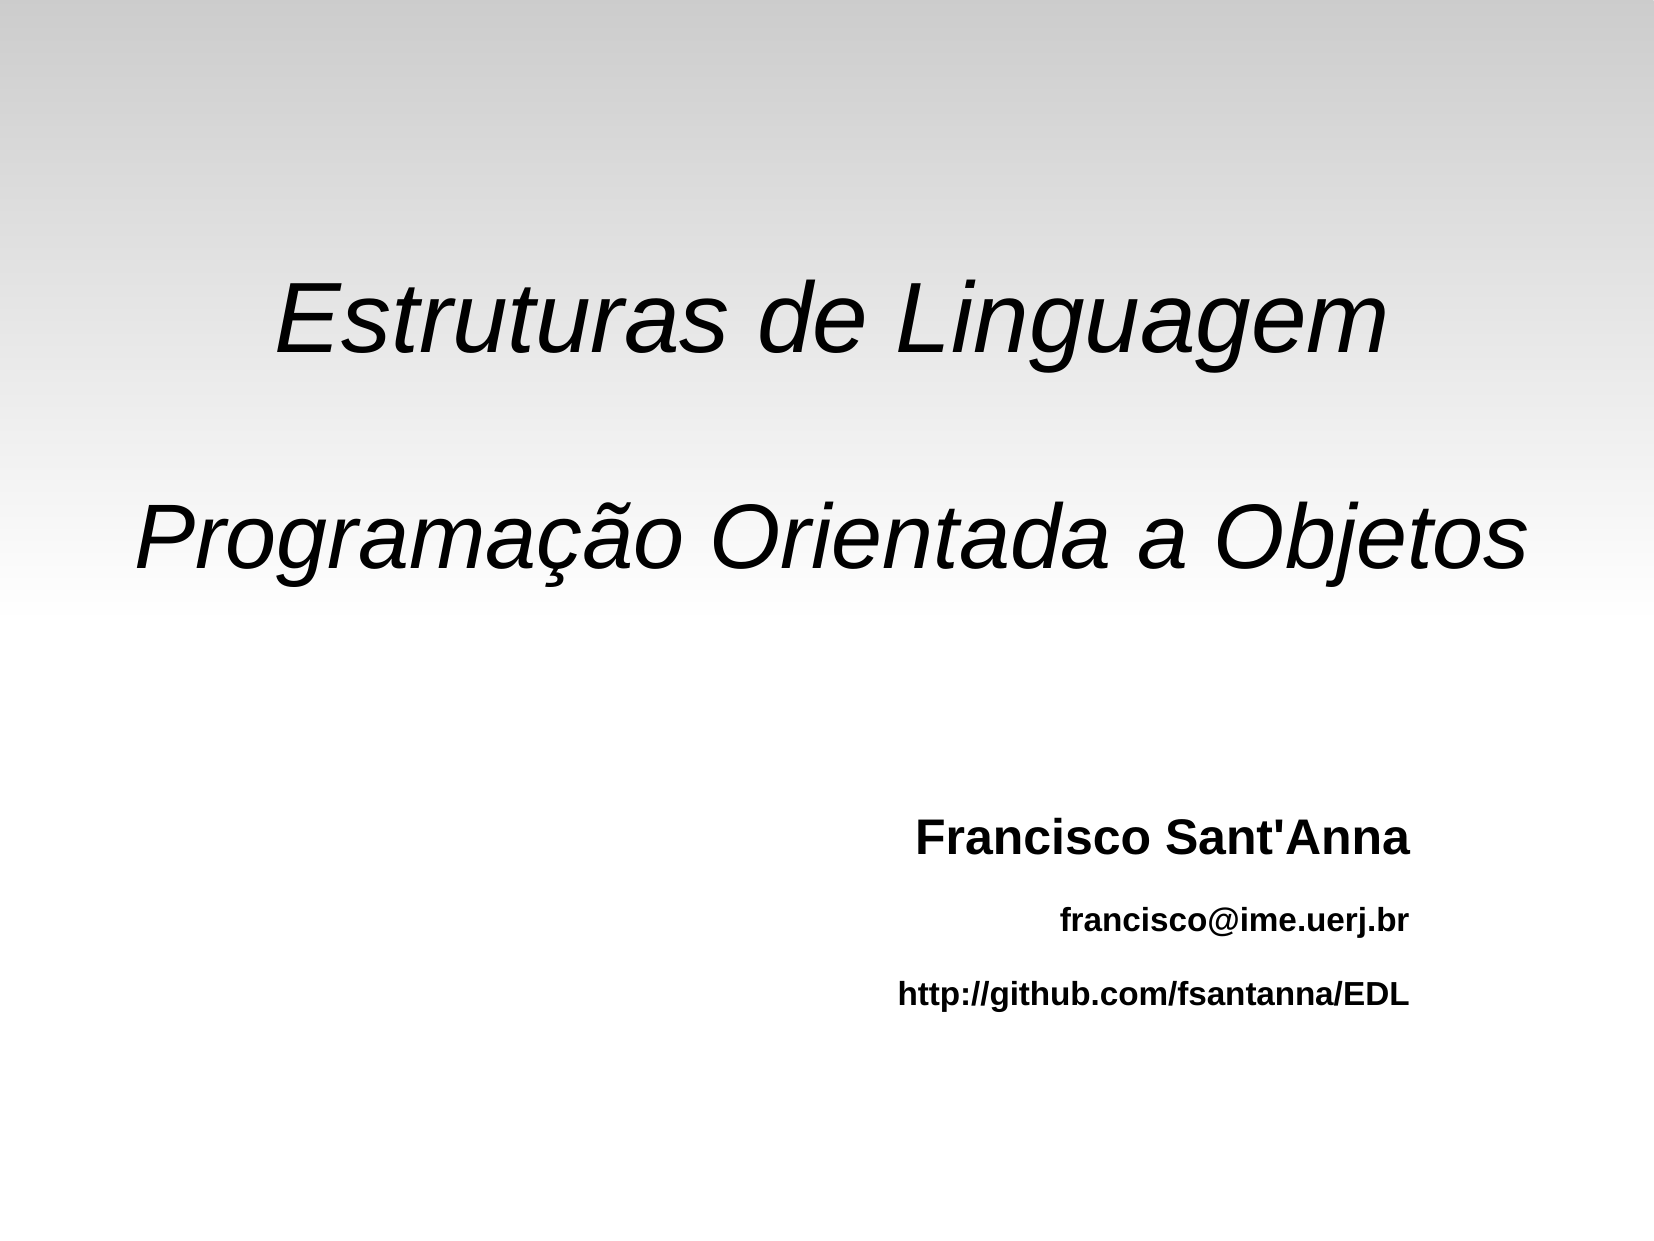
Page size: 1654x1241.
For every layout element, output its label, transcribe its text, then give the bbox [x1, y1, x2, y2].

subtitle Estruturas de Linguagem Programação Orientada a Objetos [88, 257, 1577, 593]
text_box Francisco Sant'Anna francisco@ime.uerj.br http://github.com/fsantanna/EDL [882, 801, 1425, 1023]
